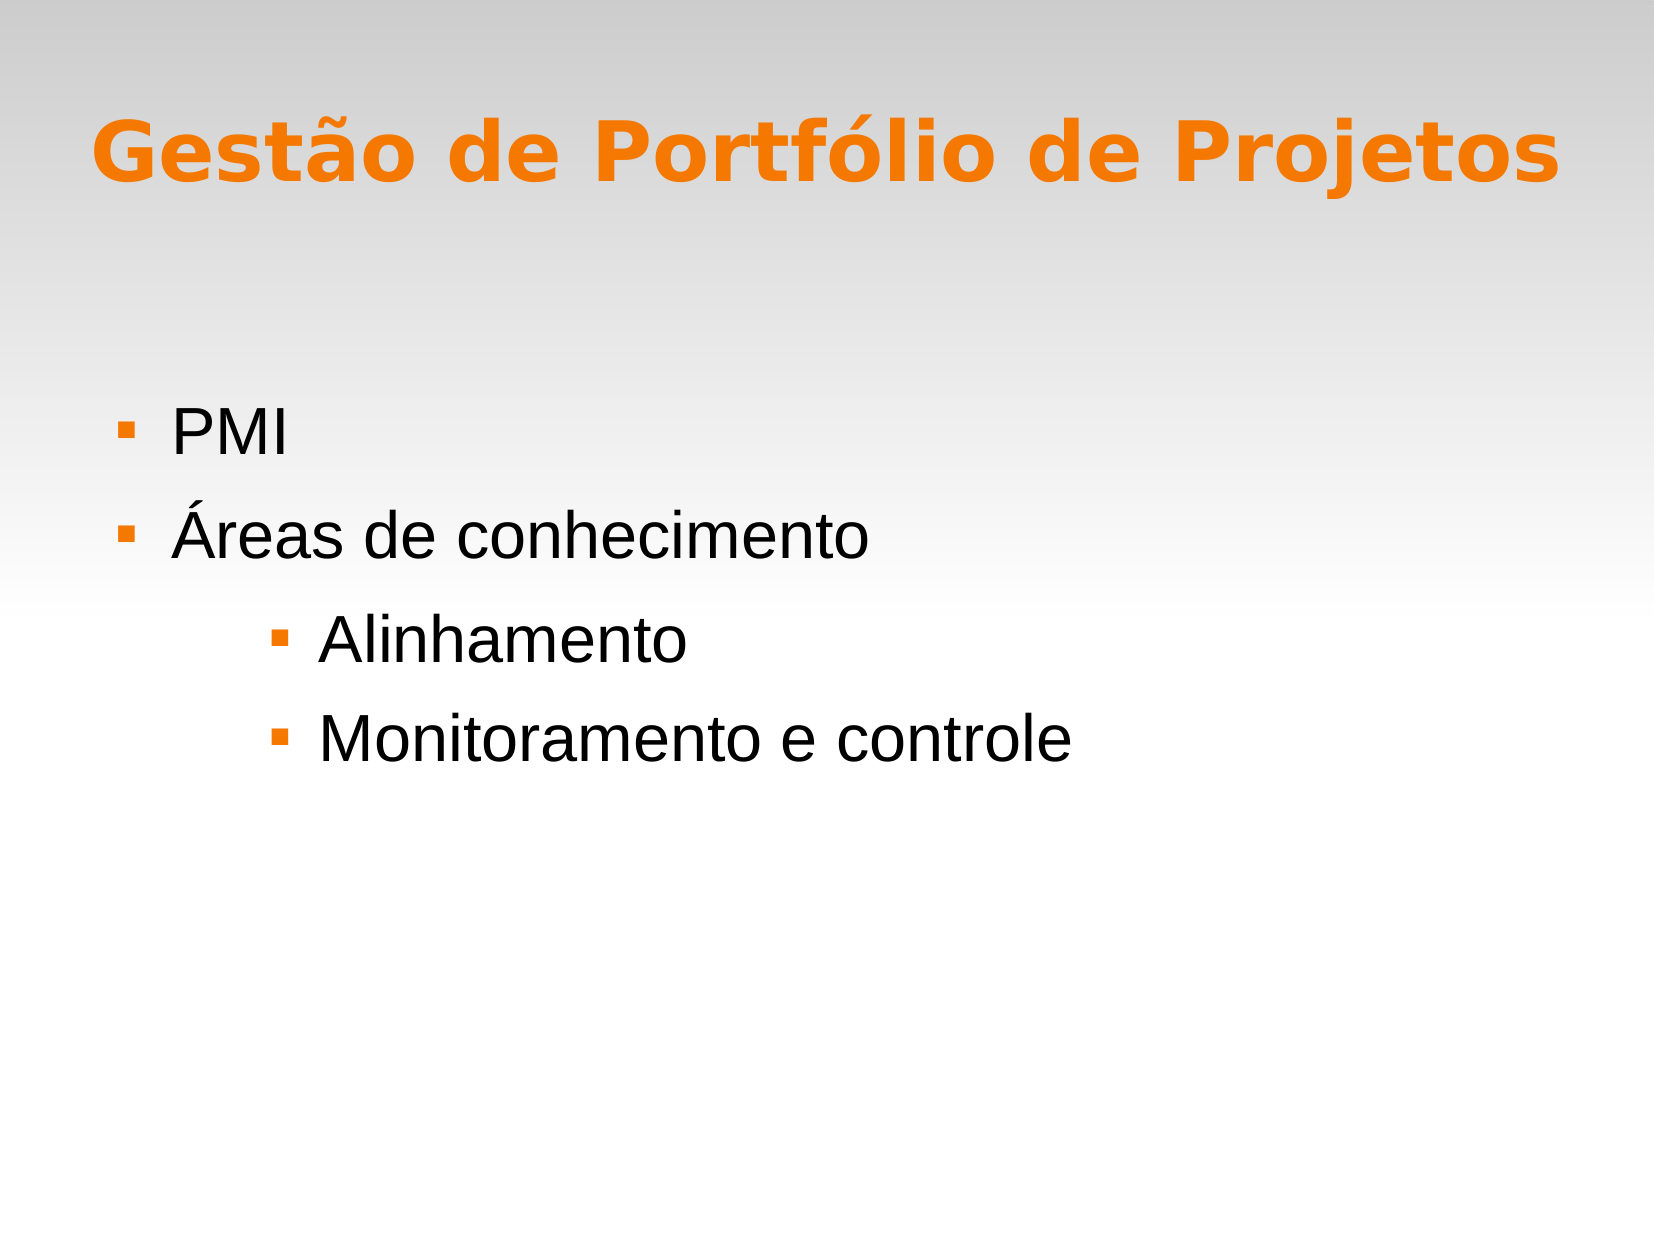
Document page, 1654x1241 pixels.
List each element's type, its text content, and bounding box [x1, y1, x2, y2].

title Gestão de Portfólio de Projetos [82, 56, 1571, 250]
list PMI Áreas de conhecimento Alinhamento Monitoramento e controle [82, 290, 1571, 1094]
